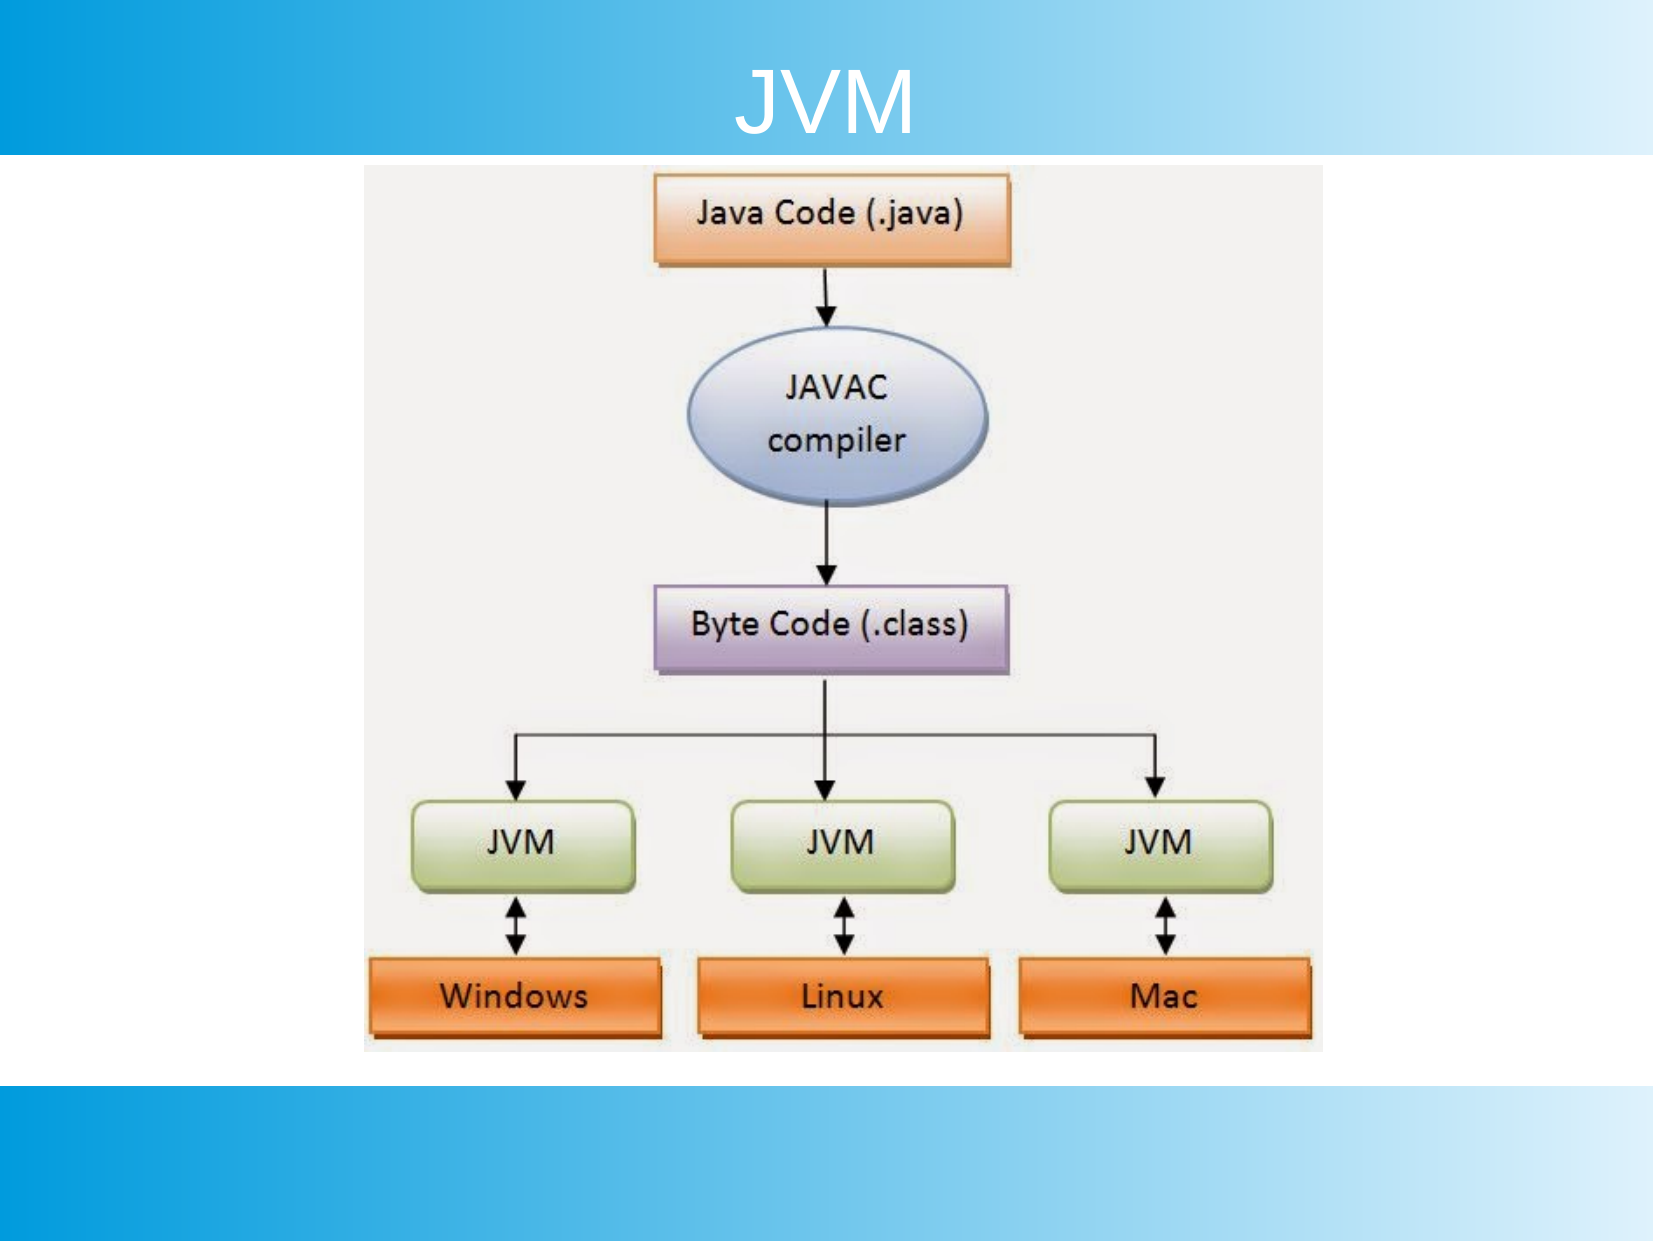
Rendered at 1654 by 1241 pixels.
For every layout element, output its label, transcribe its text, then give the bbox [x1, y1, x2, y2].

title JVM [82, 49, 1571, 155]
picture [364, 165, 1323, 1052]
